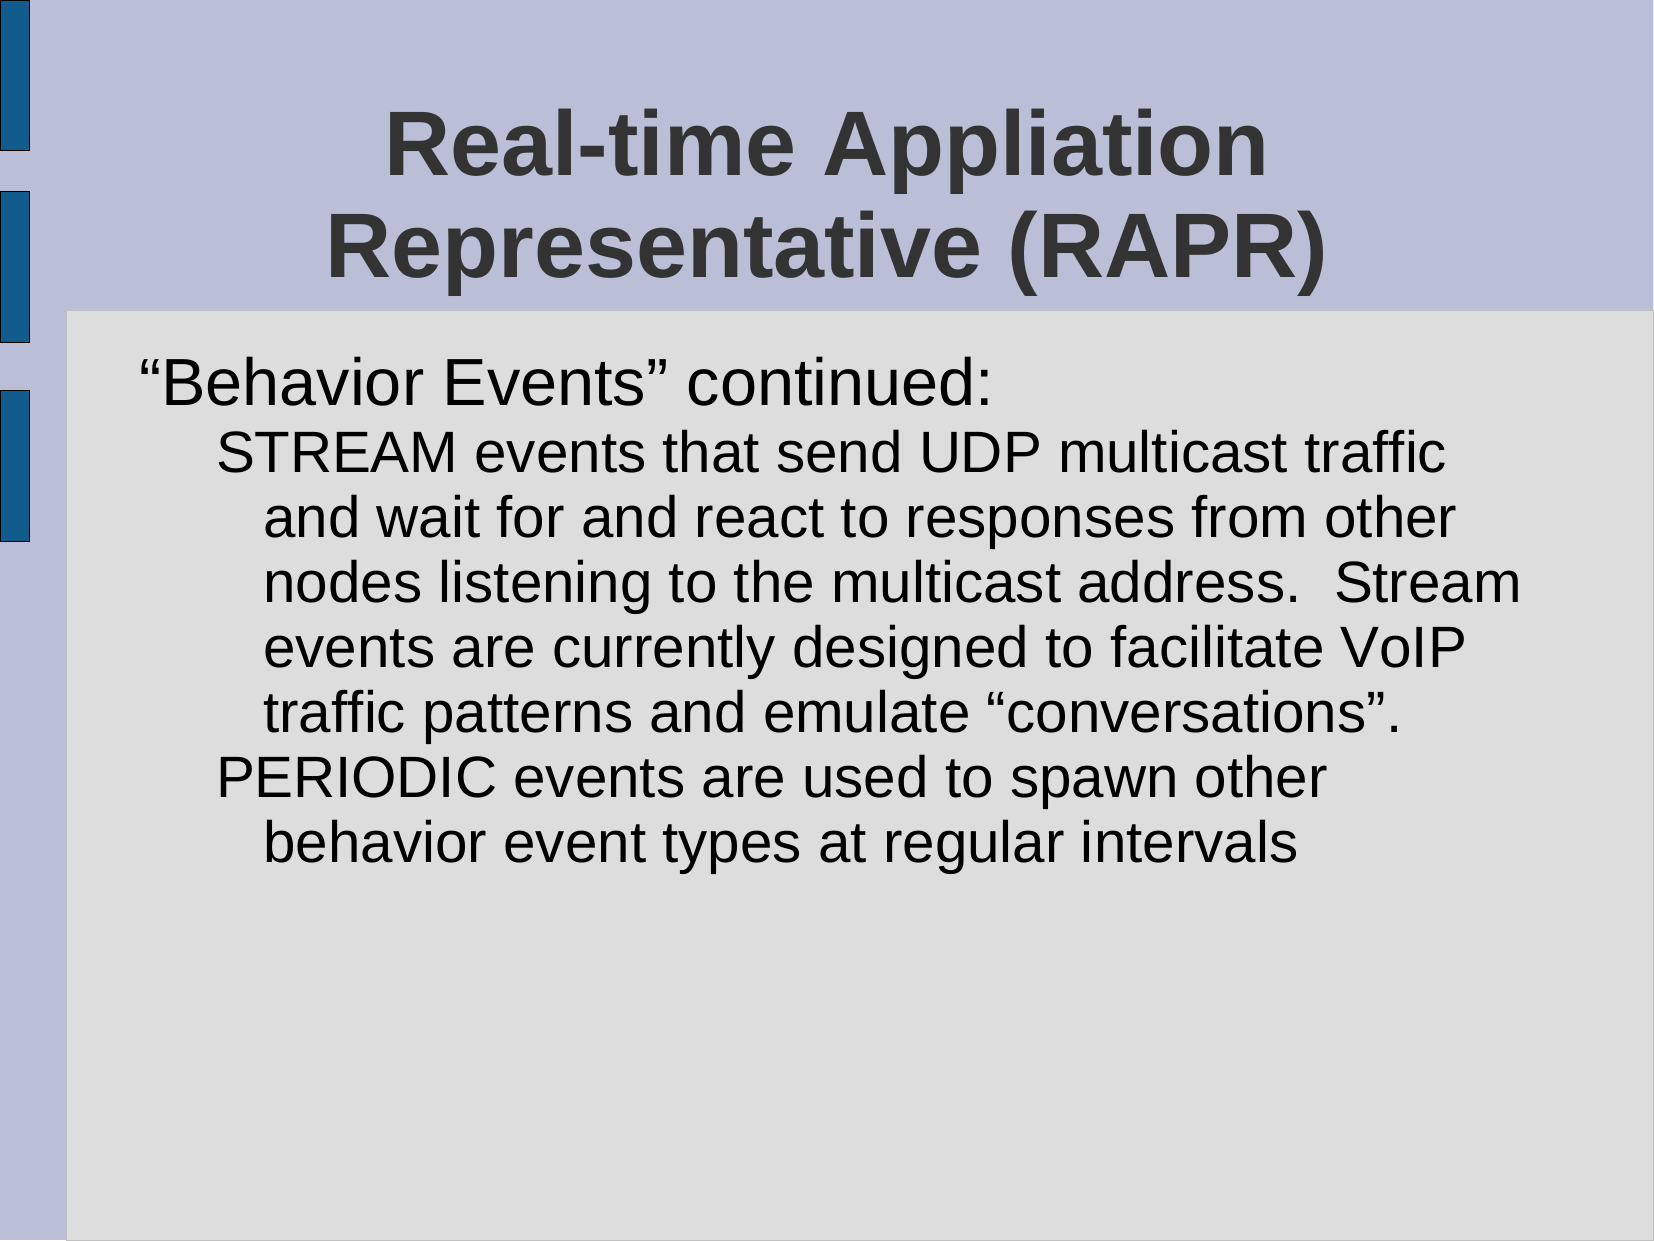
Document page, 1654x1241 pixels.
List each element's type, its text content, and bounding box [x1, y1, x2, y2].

list “Behavior Events” continued: STREAM events that send UDP multicast traffic and wait for and react to responses from other nodes listening to the multicast address. Stream events are currently designed to facilitate VoIP traffic patterns and emulate “conversations”. PERIODIC events are used to spawn other behavior event types at regular intervals [121, 344, 1534, 1127]
title Real-time Appliation Representative (RAPR) [121, 75, 1534, 314]
